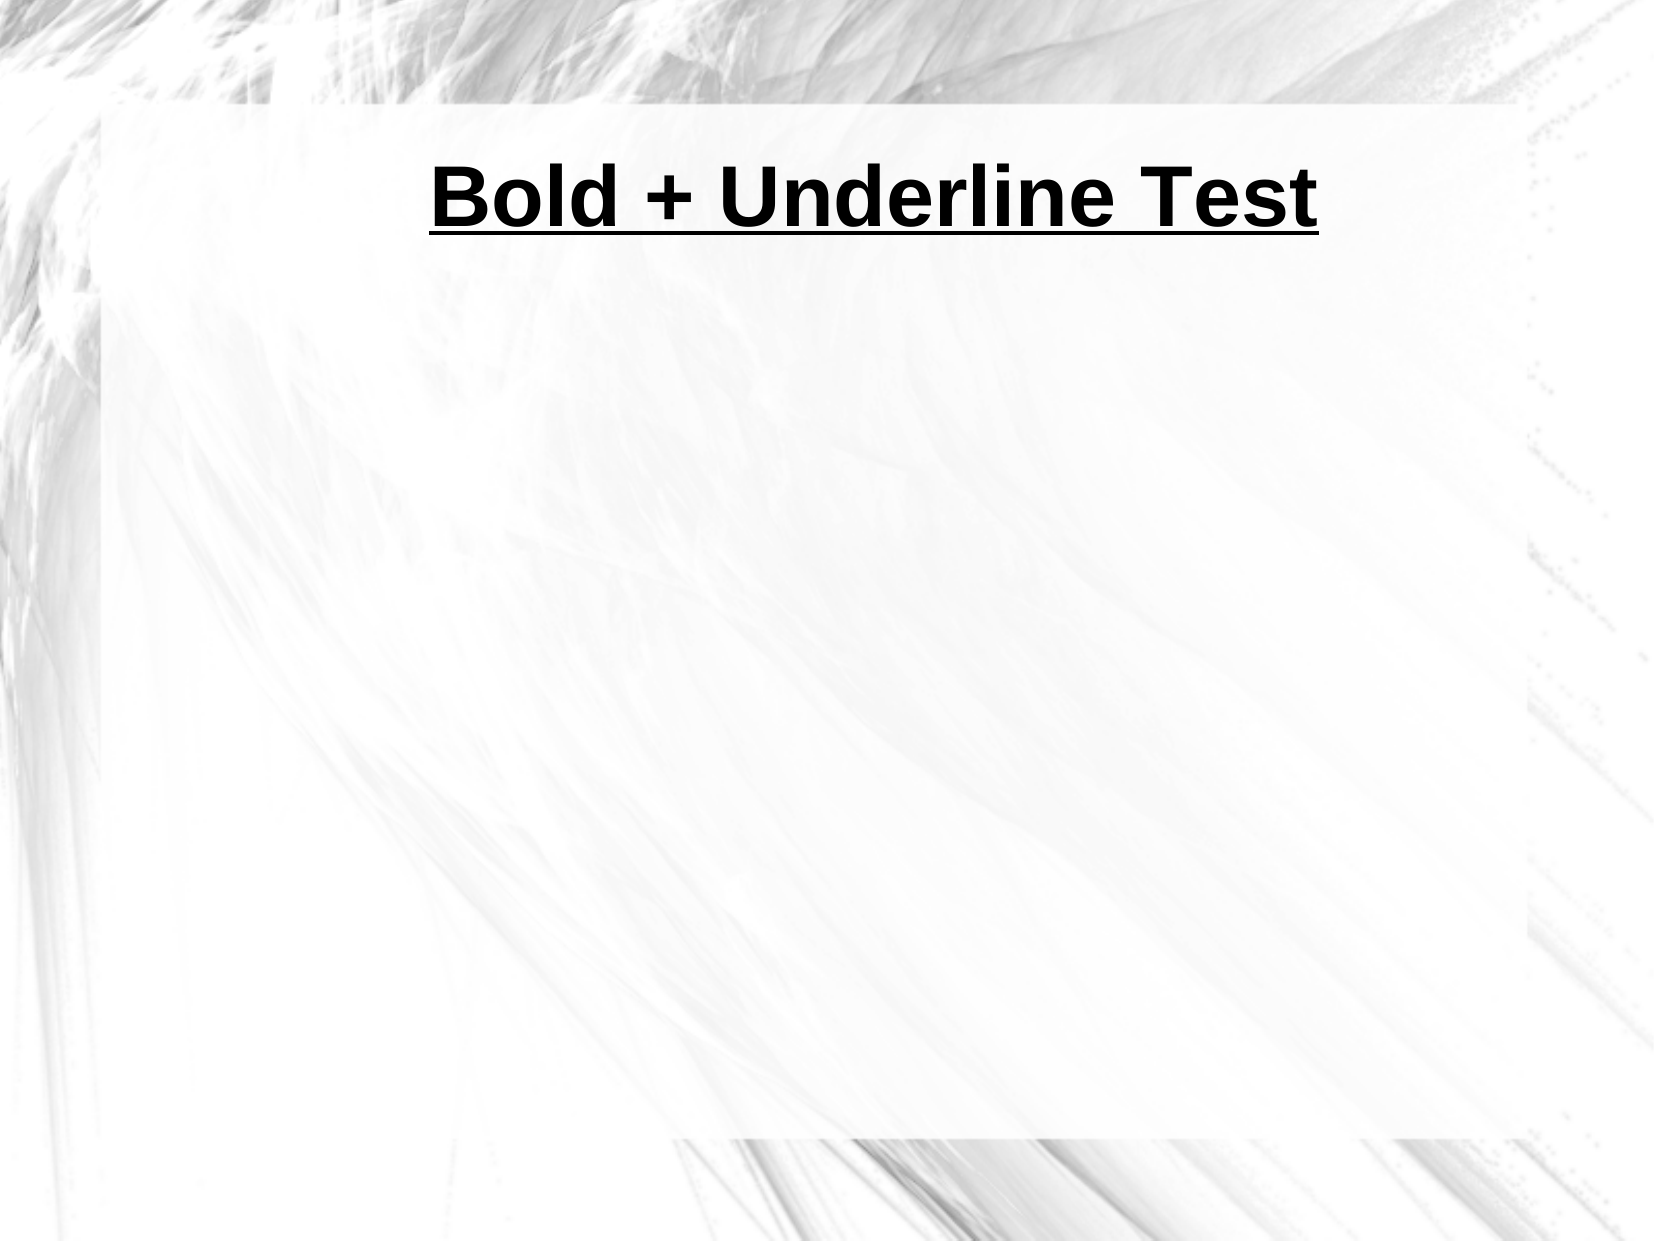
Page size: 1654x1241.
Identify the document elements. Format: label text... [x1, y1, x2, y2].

title Bold + Underline Test [180, 112, 1568, 281]
picture [0, 0, 1654, 1241]
